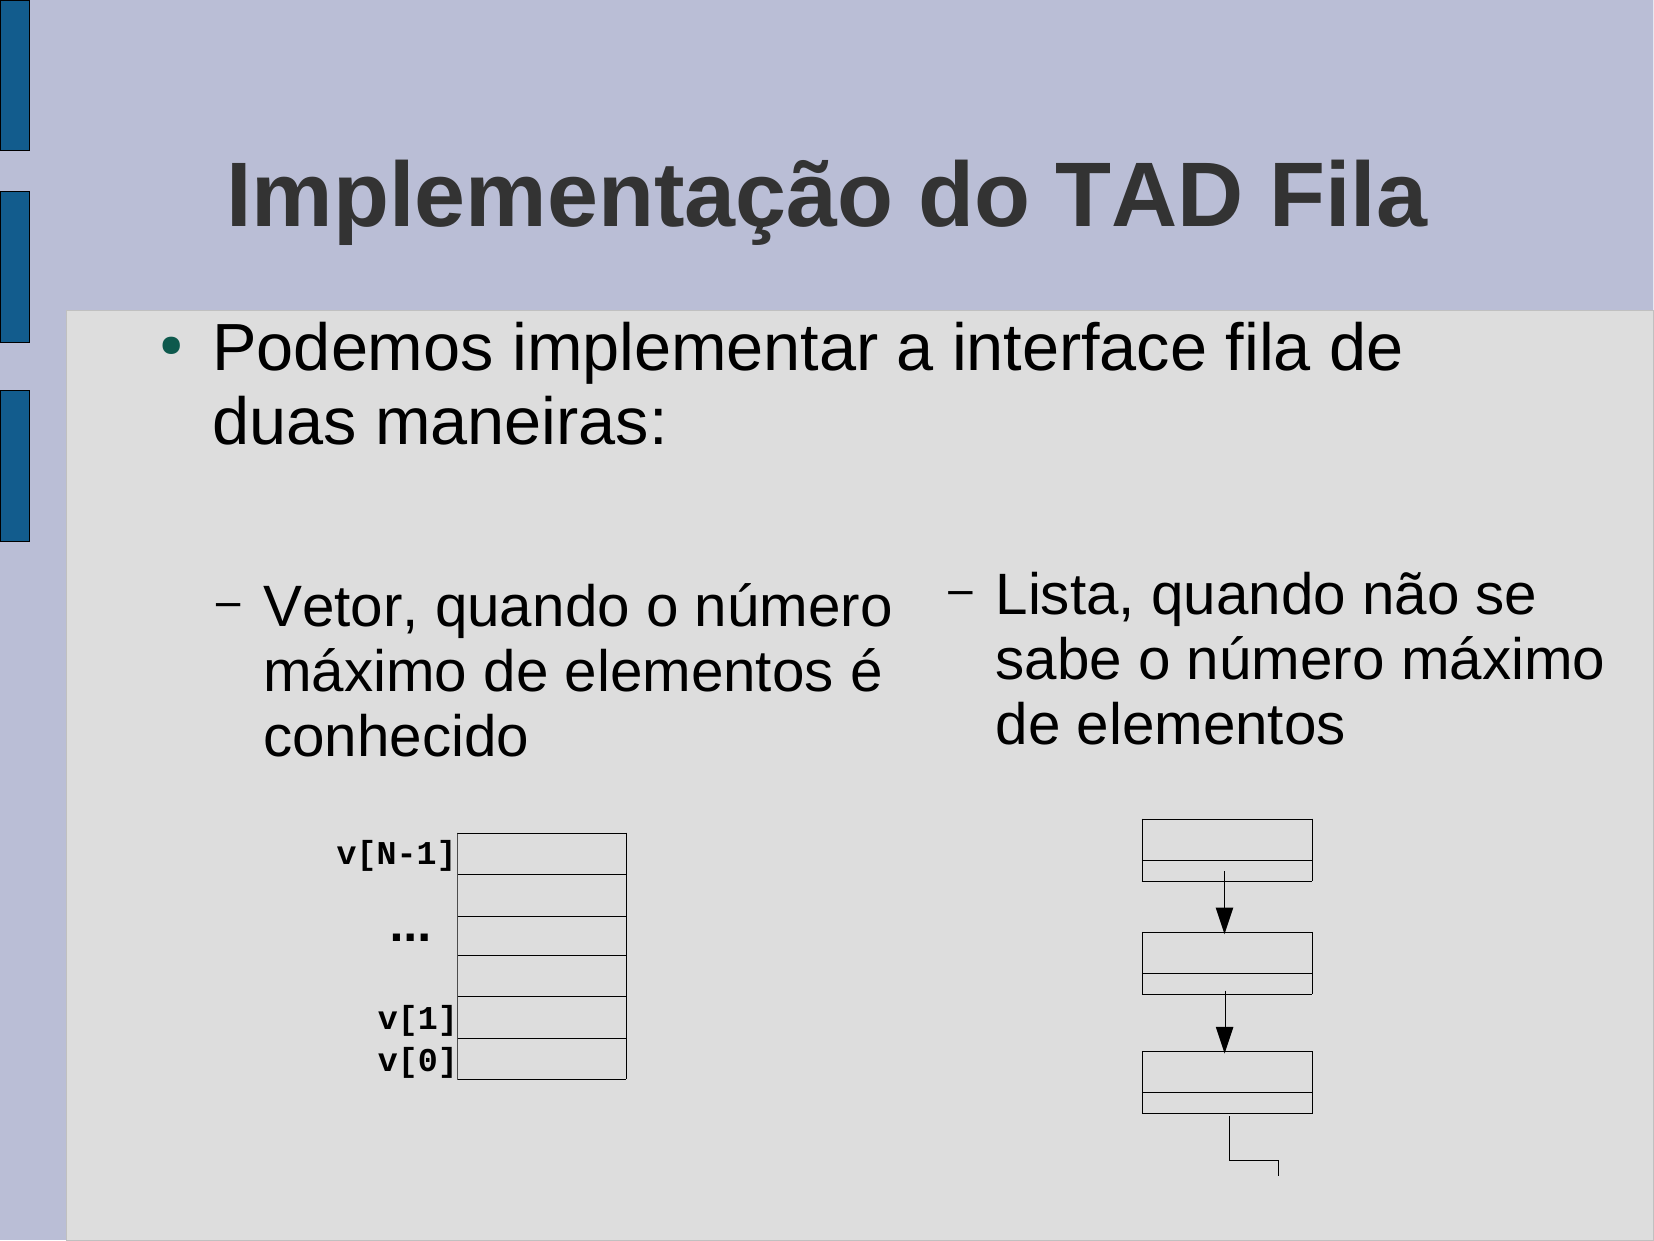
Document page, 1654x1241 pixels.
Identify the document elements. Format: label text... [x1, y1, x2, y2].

title Implementação do TAD Fila [121, 91, 1534, 299]
list Podemos implementar a interface fila de duas maneiras: [141, 309, 1530, 621]
chart [457, 832, 631, 1083]
text_box v[1] [377, 1002, 459, 1041]
list Vetor, quando o número máximo de elementos é conhecido [121, 475, 916, 769]
chart [1141, 817, 1317, 884]
text_box ... [389, 896, 432, 954]
list Lista, quando não se sabe o número máximo de elementos [853, 487, 1648, 757]
text_box v[N-1] [336, 836, 457, 875]
chart [1141, 1050, 1317, 1117]
text_box v[0] [377, 1043, 458, 1082]
chart [1141, 930, 1317, 997]
